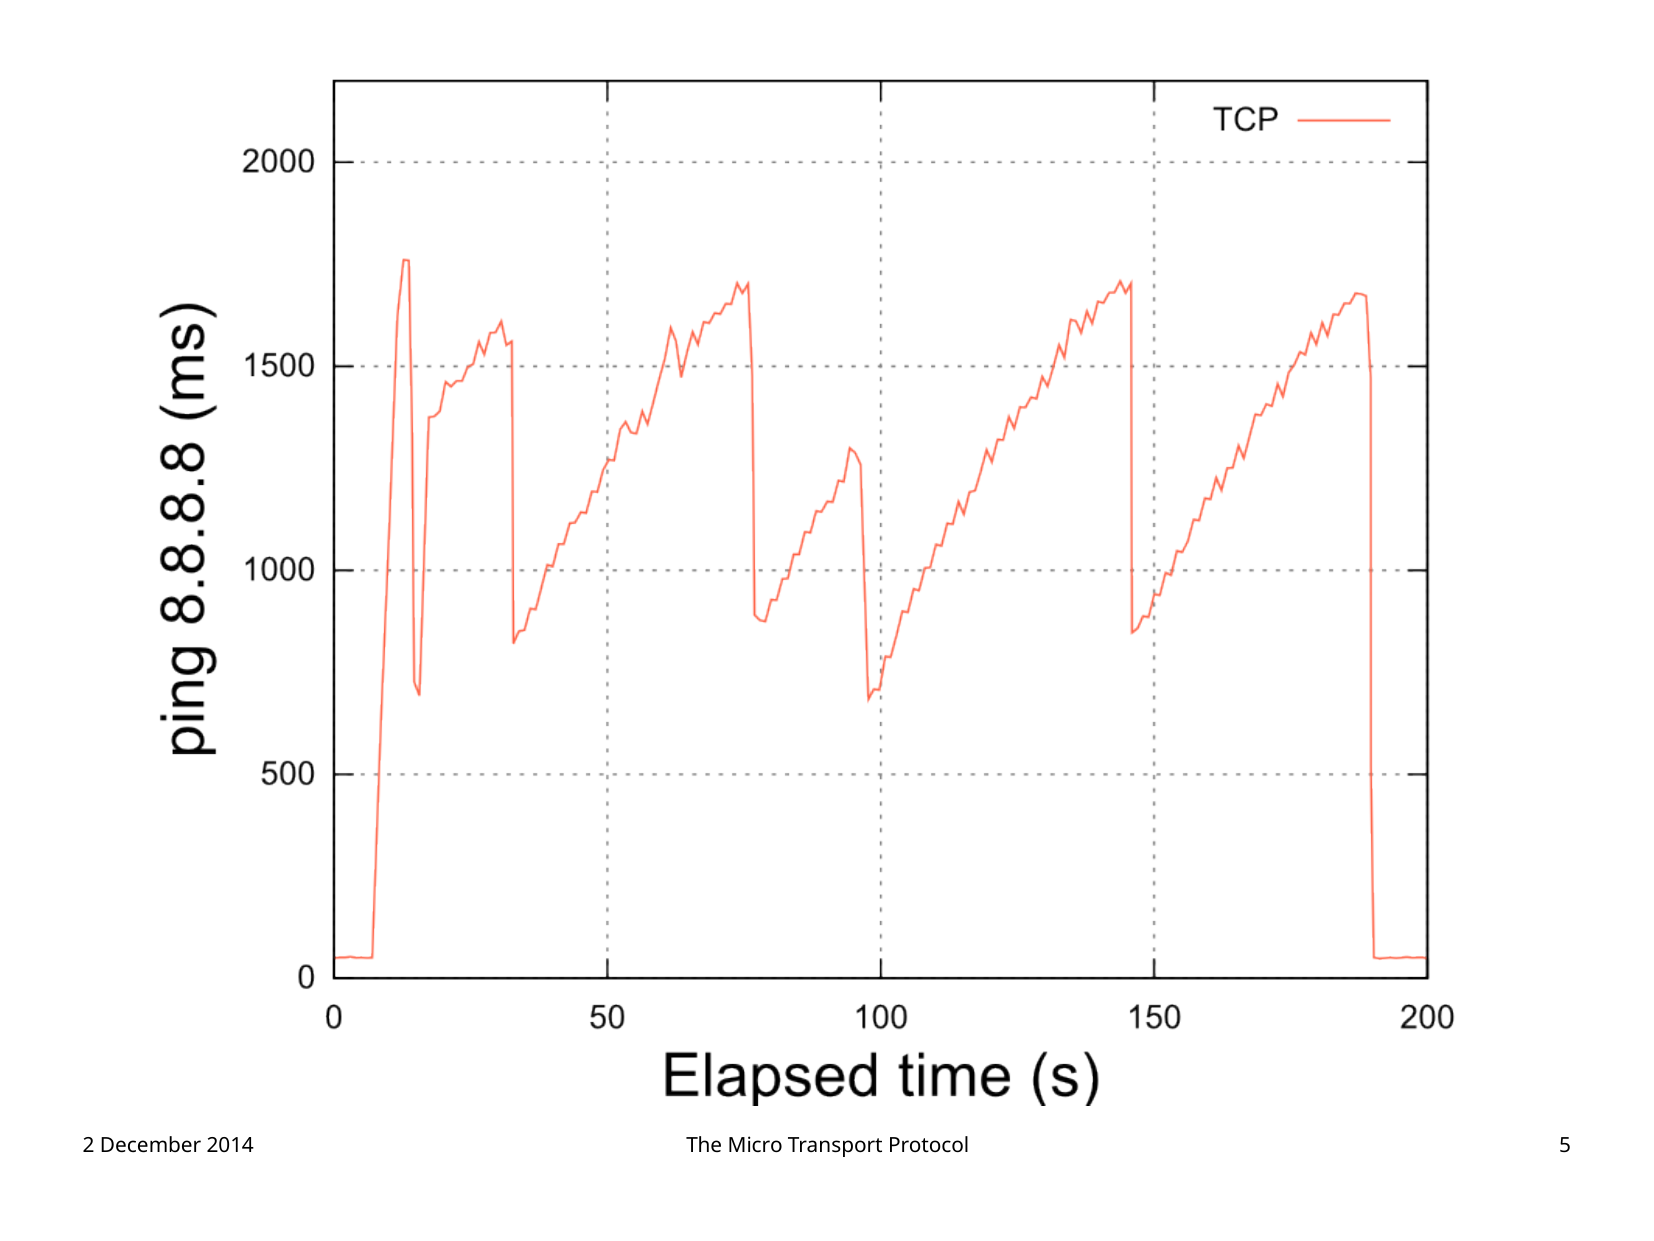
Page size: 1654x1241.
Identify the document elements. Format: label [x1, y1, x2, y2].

picture [157, 44, 1483, 1106]
